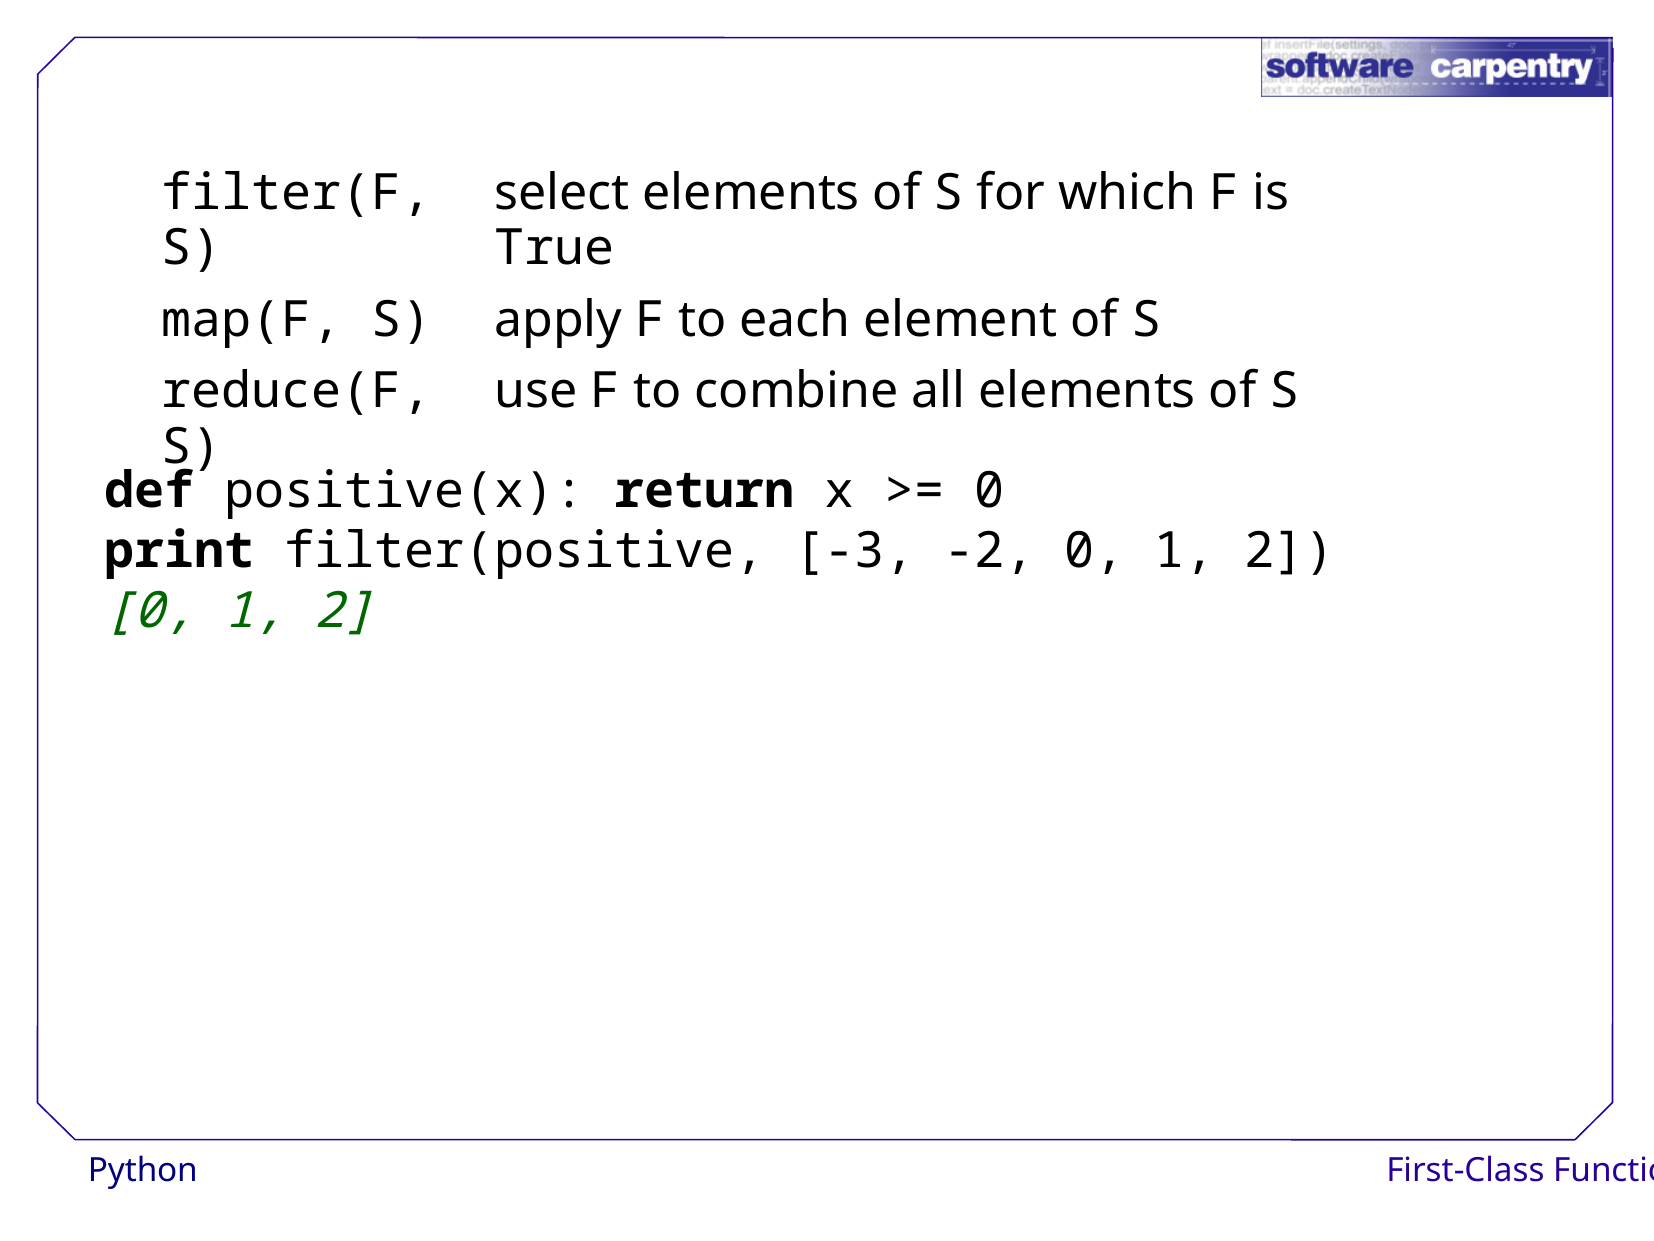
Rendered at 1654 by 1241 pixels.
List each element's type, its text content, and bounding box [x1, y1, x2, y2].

table_header select elements of S for which F is True [480, 157, 1384, 284]
table_cell map(F, S) [146, 284, 480, 355]
table_cell use F to combine all elements of S [480, 355, 1384, 482]
table_cell reduce(F, S) [146, 355, 480, 449]
text_box def positive(x): return x >= 0 print filter(positive, [-3, -2, 0, 1, 2]) [0, 1, 2] [89, 449, 1234, 1121]
table_header filter(F, S) [146, 157, 480, 284]
table_cell apply F to each element of S [480, 284, 1384, 355]
picture [1261, 39, 1613, 97]
